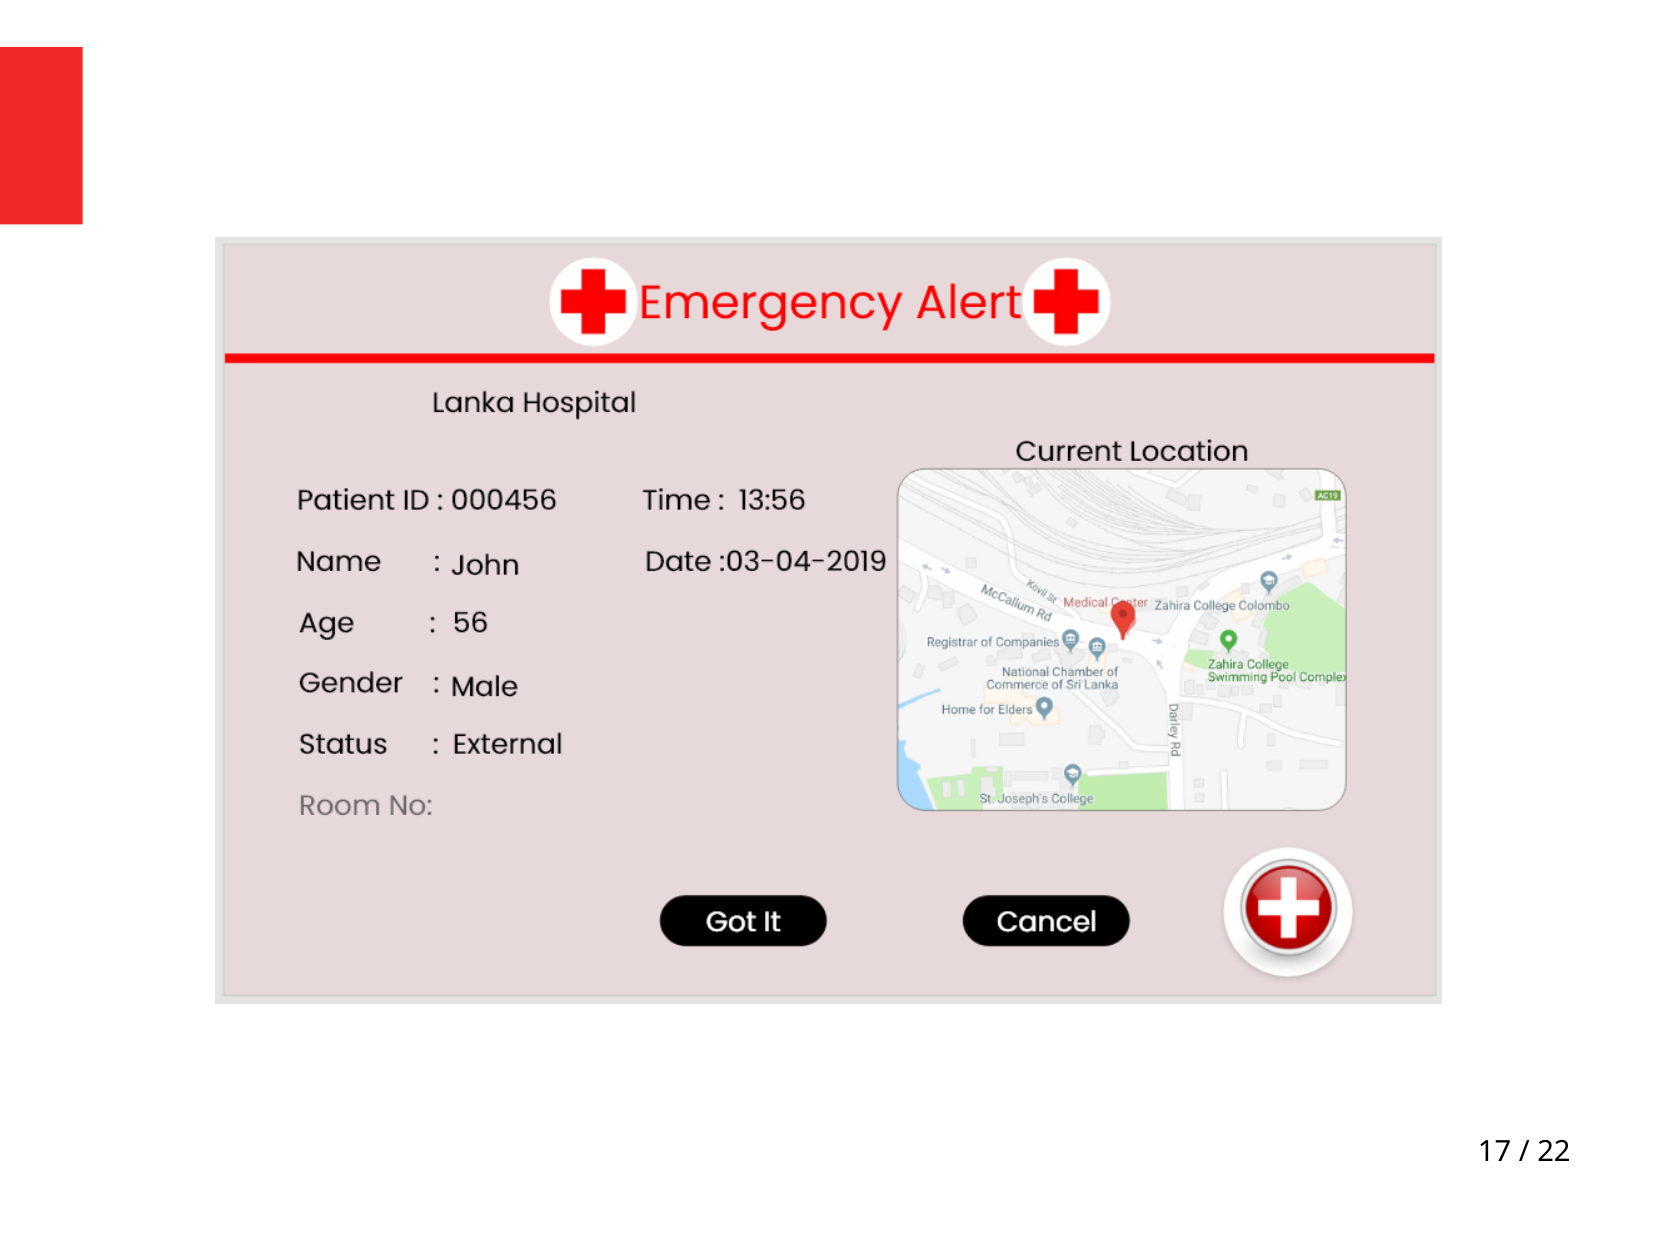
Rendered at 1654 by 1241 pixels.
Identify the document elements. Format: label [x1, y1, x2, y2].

picture [215, 237, 1442, 1004]
